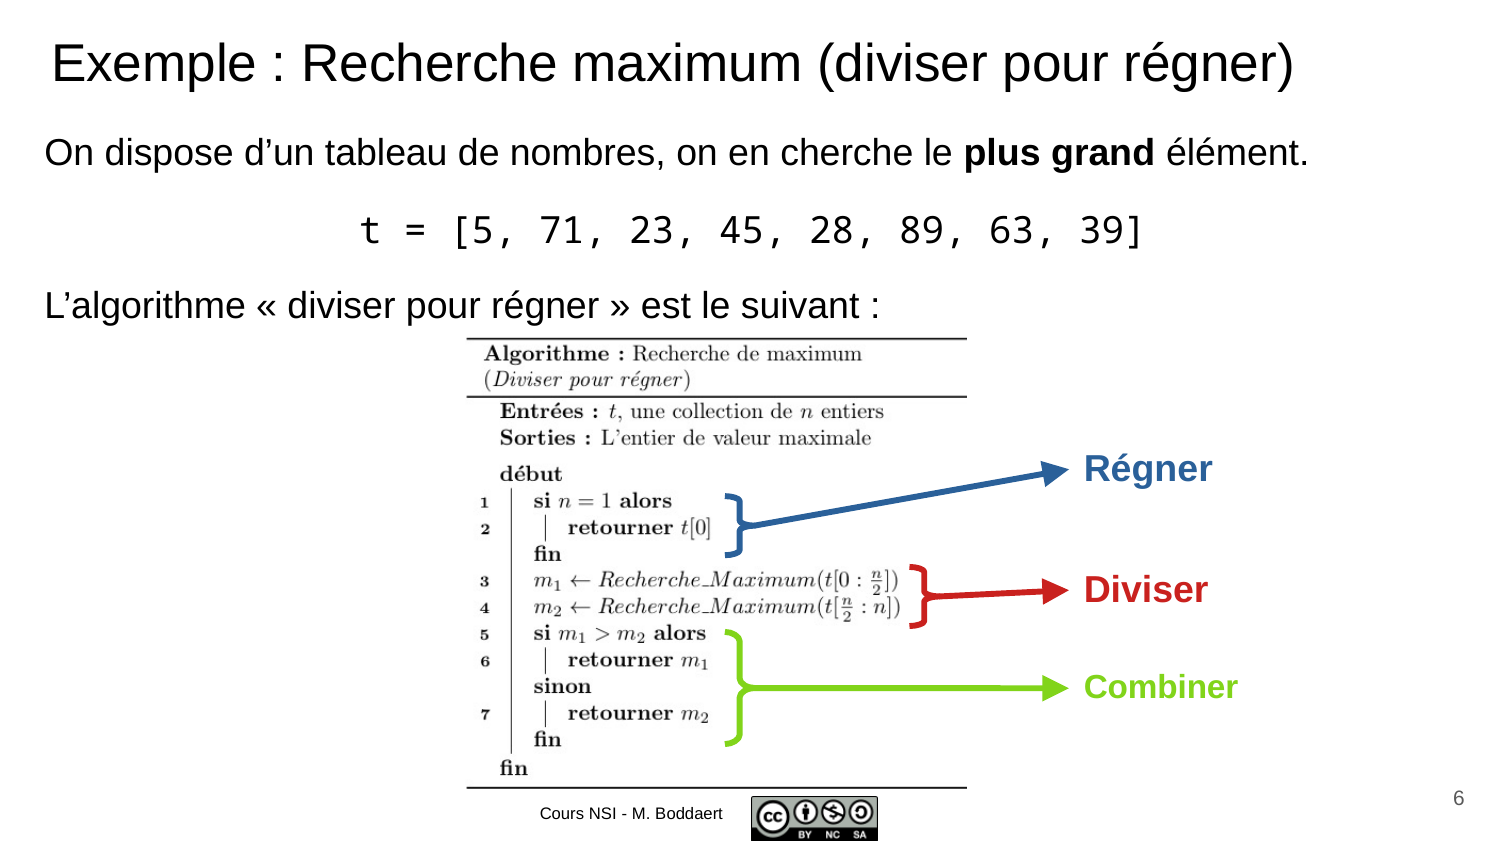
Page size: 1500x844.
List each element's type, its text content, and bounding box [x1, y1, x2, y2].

text_box Diviser [1068, 561, 1220, 620]
picture [751, 796, 878, 841]
picture [465, 336, 967, 789]
text_box L’algorithme « diviser pour régner » est le suivant : [29, 277, 923, 336]
text_box Combiner [1068, 661, 1249, 716]
slide_number <numéro> [1389, 764, 1480, 830]
text_box On dispose d’un tableau de nombres, on en cherche le plus grand élément. t = [5, 71, 23, 45, 28, 89, 63, 39] [29, 120, 1477, 296]
title Exemple : Recherche maximum (diviser pour régner) [51, 13, 1449, 108]
text_box Régner [1069, 440, 1222, 499]
